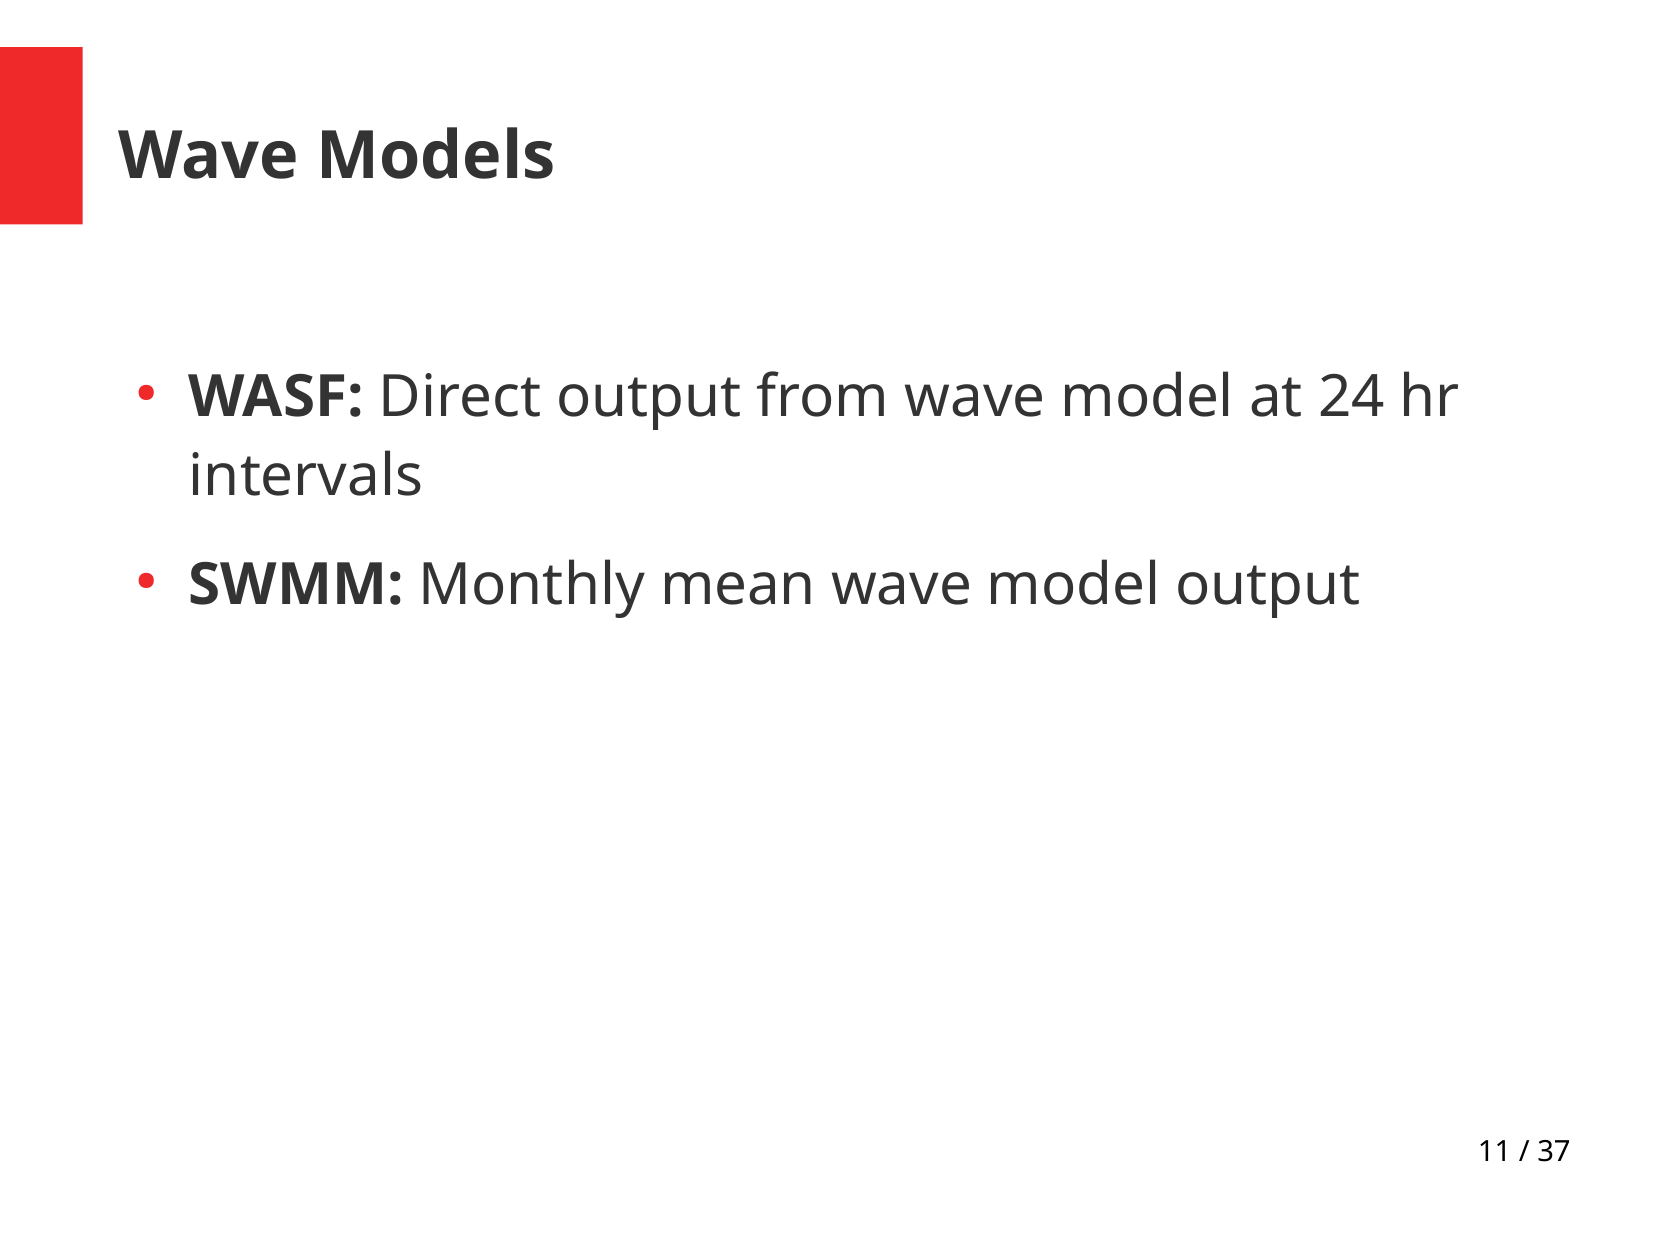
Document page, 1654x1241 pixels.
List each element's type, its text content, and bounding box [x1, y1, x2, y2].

list WASF: Direct output from wave model at 24 hr intervals SWMM: Monthly mean wave model output [118, 354, 1536, 1074]
title Wave Models [118, 49, 1571, 257]
